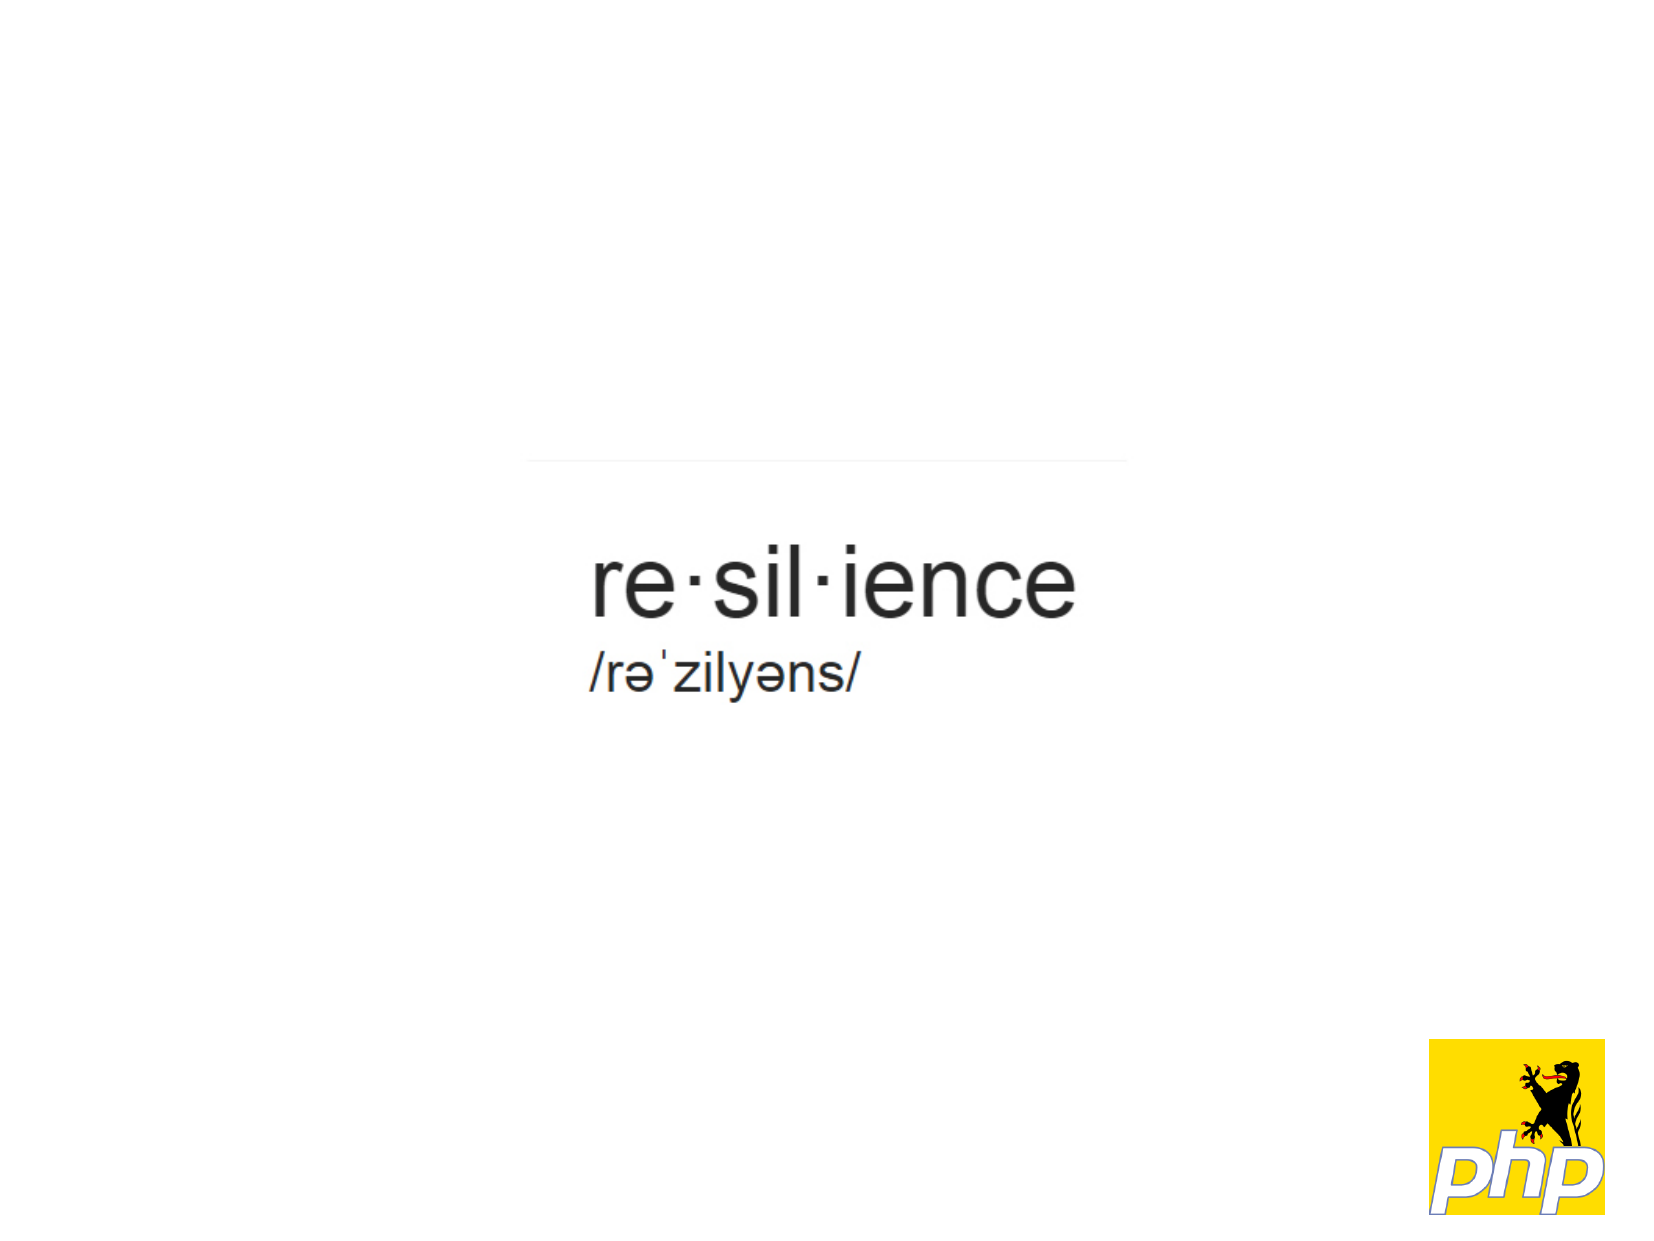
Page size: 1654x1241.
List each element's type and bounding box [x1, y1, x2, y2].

picture [1429, 1039, 1605, 1215]
picture [358, 429, 1296, 811]
